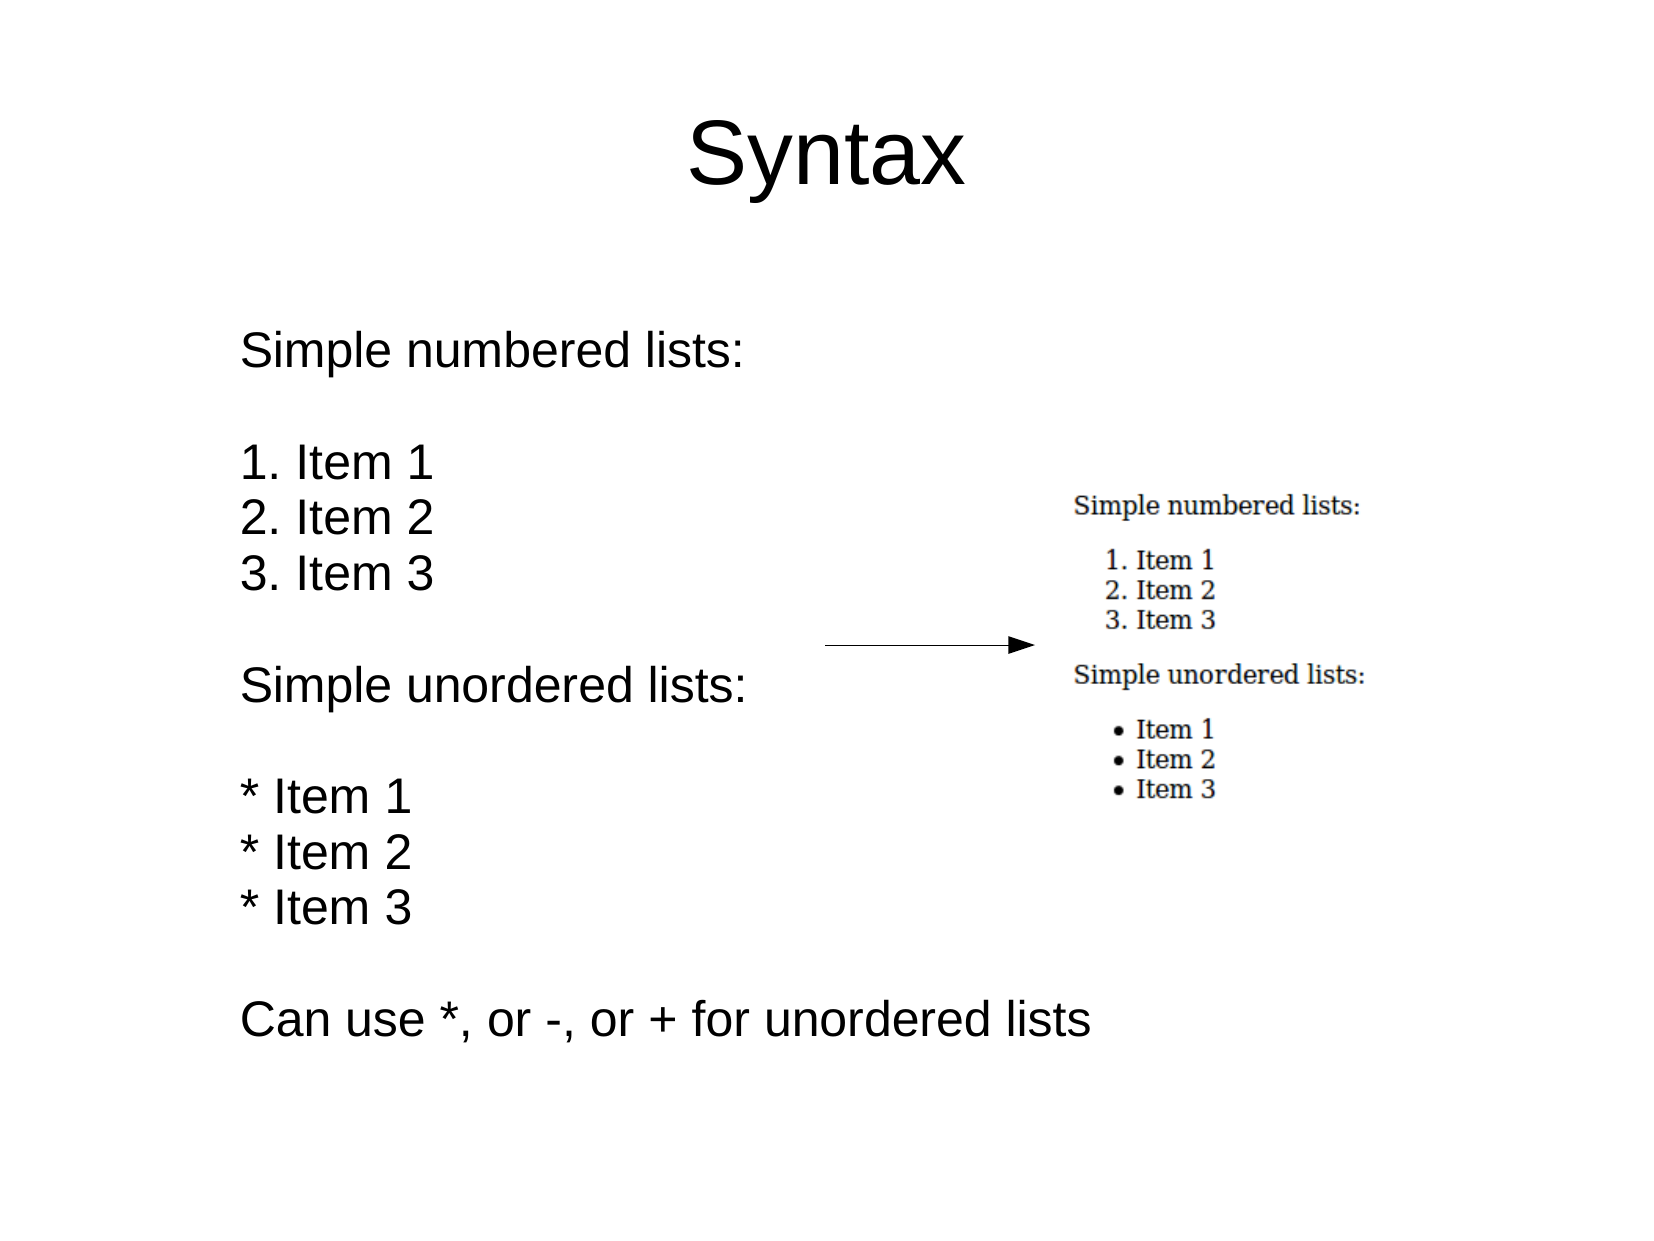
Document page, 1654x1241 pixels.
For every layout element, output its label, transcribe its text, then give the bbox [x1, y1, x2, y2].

title Syntax [82, 49, 1571, 257]
picture [1072, 485, 1381, 826]
text_box Simple numbered lists: 1. Item 1 2. Item 2 3. Item 3 Simple unordered lists: * Item 1 * Item 2 * Item 3 Can use *, or -, or + for unordered lists [225, 315, 1108, 1062]
